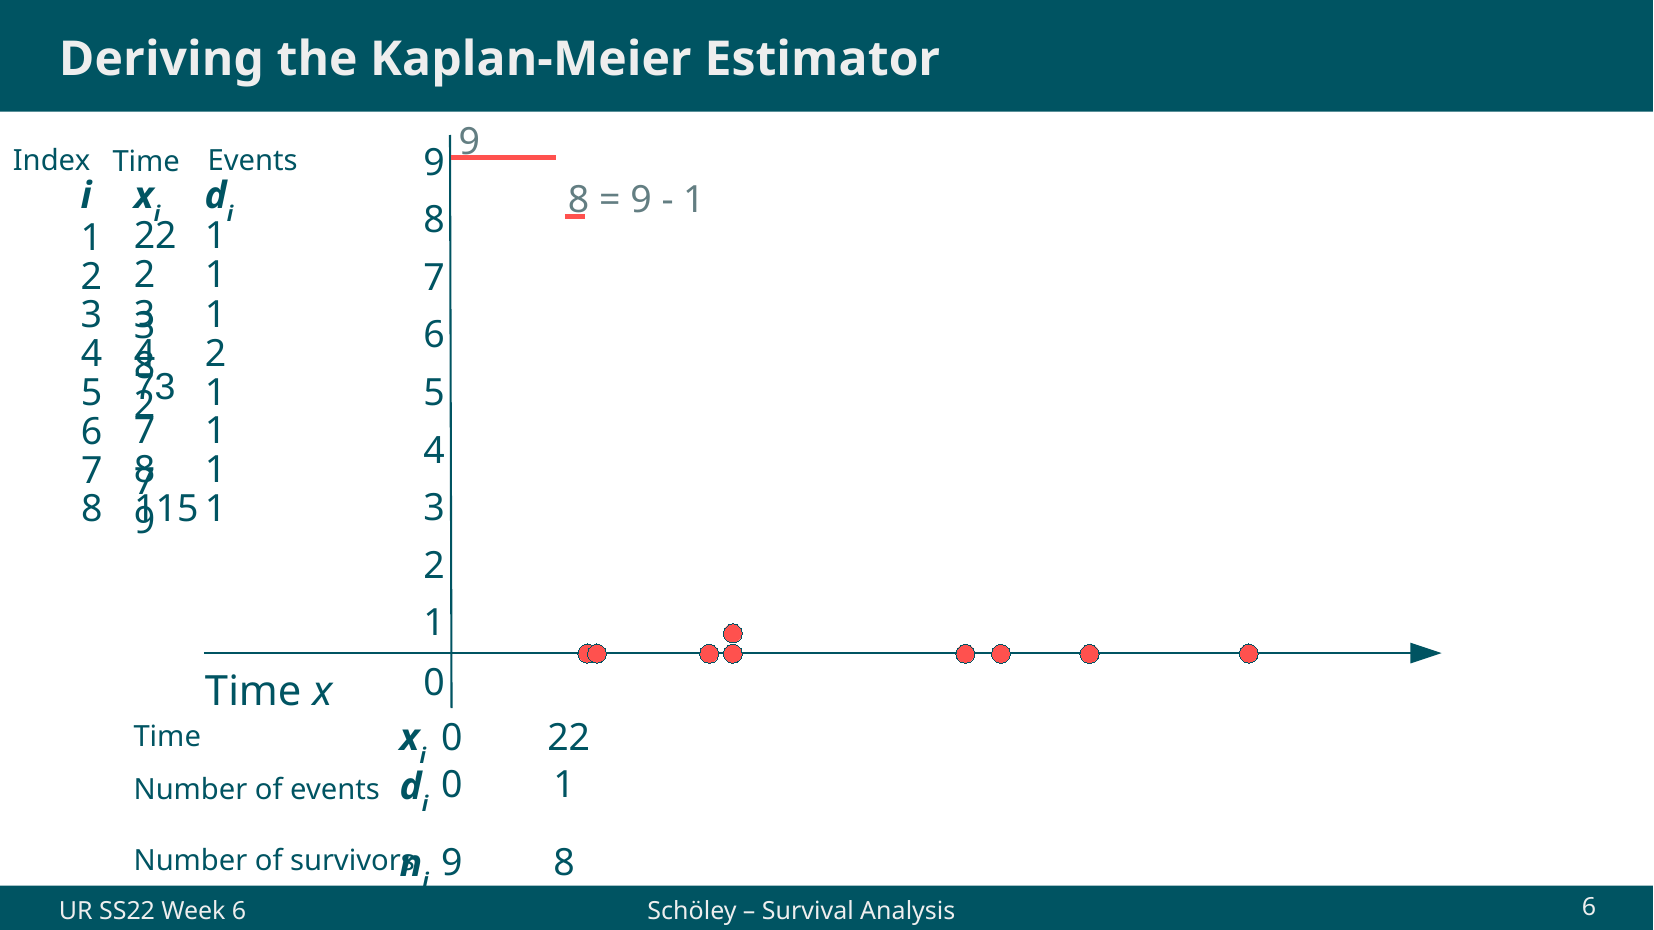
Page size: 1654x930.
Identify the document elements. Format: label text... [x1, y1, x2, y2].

text_box 7 [408, 245, 460, 300]
text_box [723, 623, 743, 643]
text_box i [65, 182, 106, 202]
text_box Index [0, 131, 192, 182]
text_box 6 [408, 300, 460, 358]
text_box 22 [532, 703, 605, 763]
text_box 0 [408, 647, 460, 703]
text_box 42 [119, 319, 190, 378]
text_box 1 [190, 279, 262, 319]
text_box 1 [189, 200, 262, 260]
text_box di [189, 161, 246, 200]
text_box ni [384, 828, 441, 897]
text_box [955, 644, 976, 664]
text_box Time x [190, 652, 408, 708]
text_box 89 [119, 435, 190, 474]
text_box [723, 644, 743, 664]
text_box 5 [408, 358, 460, 415]
text_box 0 [426, 750, 498, 810]
text_box Time [118, 708, 384, 758]
text_box di [384, 752, 441, 820]
text_box 2 [408, 530, 460, 588]
text_box xi [118, 183, 173, 229]
text_box 9 [408, 127, 460, 187]
text_box 1 [408, 588, 460, 647]
text_box 1 [190, 395, 262, 435]
text_box Number of events [118, 761, 384, 811]
text_box 3 [65, 280, 117, 340]
text_box [1079, 644, 1100, 664]
text_box [577, 643, 607, 664]
text_box 9 [426, 828, 498, 888]
title Deriving the Kaplan-Meier Estimator [58, 0, 1594, 117]
text_box xi [384, 703, 426, 752]
text_box 1 [190, 240, 262, 279]
text_box 1 [538, 750, 611, 810]
text_box 4 [66, 319, 117, 358]
text_box 5 [66, 358, 117, 396]
text_box 2 [190, 319, 262, 378]
text_box [699, 644, 719, 664]
text_box 8 [66, 474, 117, 534]
text_box 2 [65, 241, 117, 280]
text_box 9 [443, 106, 516, 166]
text_box 1 [190, 474, 283, 534]
text_box Time [97, 132, 192, 183]
text_box 38 [119, 279, 190, 319]
text_box 6 [66, 396, 117, 435]
text_box 1 [65, 202, 117, 241]
text_box 0 [426, 703, 498, 750]
text_box 8 [408, 187, 460, 245]
text_box 1 [190, 378, 262, 395]
text_box Events [192, 131, 386, 182]
text_box 22 [119, 200, 189, 240]
text_box [991, 644, 1011, 664]
text_box 8 [538, 828, 611, 888]
text_box 1 [190, 435, 262, 474]
text_box 23 [119, 240, 190, 279]
text_box [1239, 643, 1259, 664]
text_box 77 [119, 395, 190, 435]
text_box Number of survivors [118, 831, 385, 882]
text_box Time x [460, 652, 912, 767]
text_box 7 [66, 435, 117, 474]
text_box 8 = 9 - 1 [553, 164, 714, 224]
text_box 115 [119, 474, 190, 534]
text_box 3 [408, 473, 460, 530]
text_box 4 [408, 415, 460, 473]
text_box 73 [119, 378, 190, 395]
